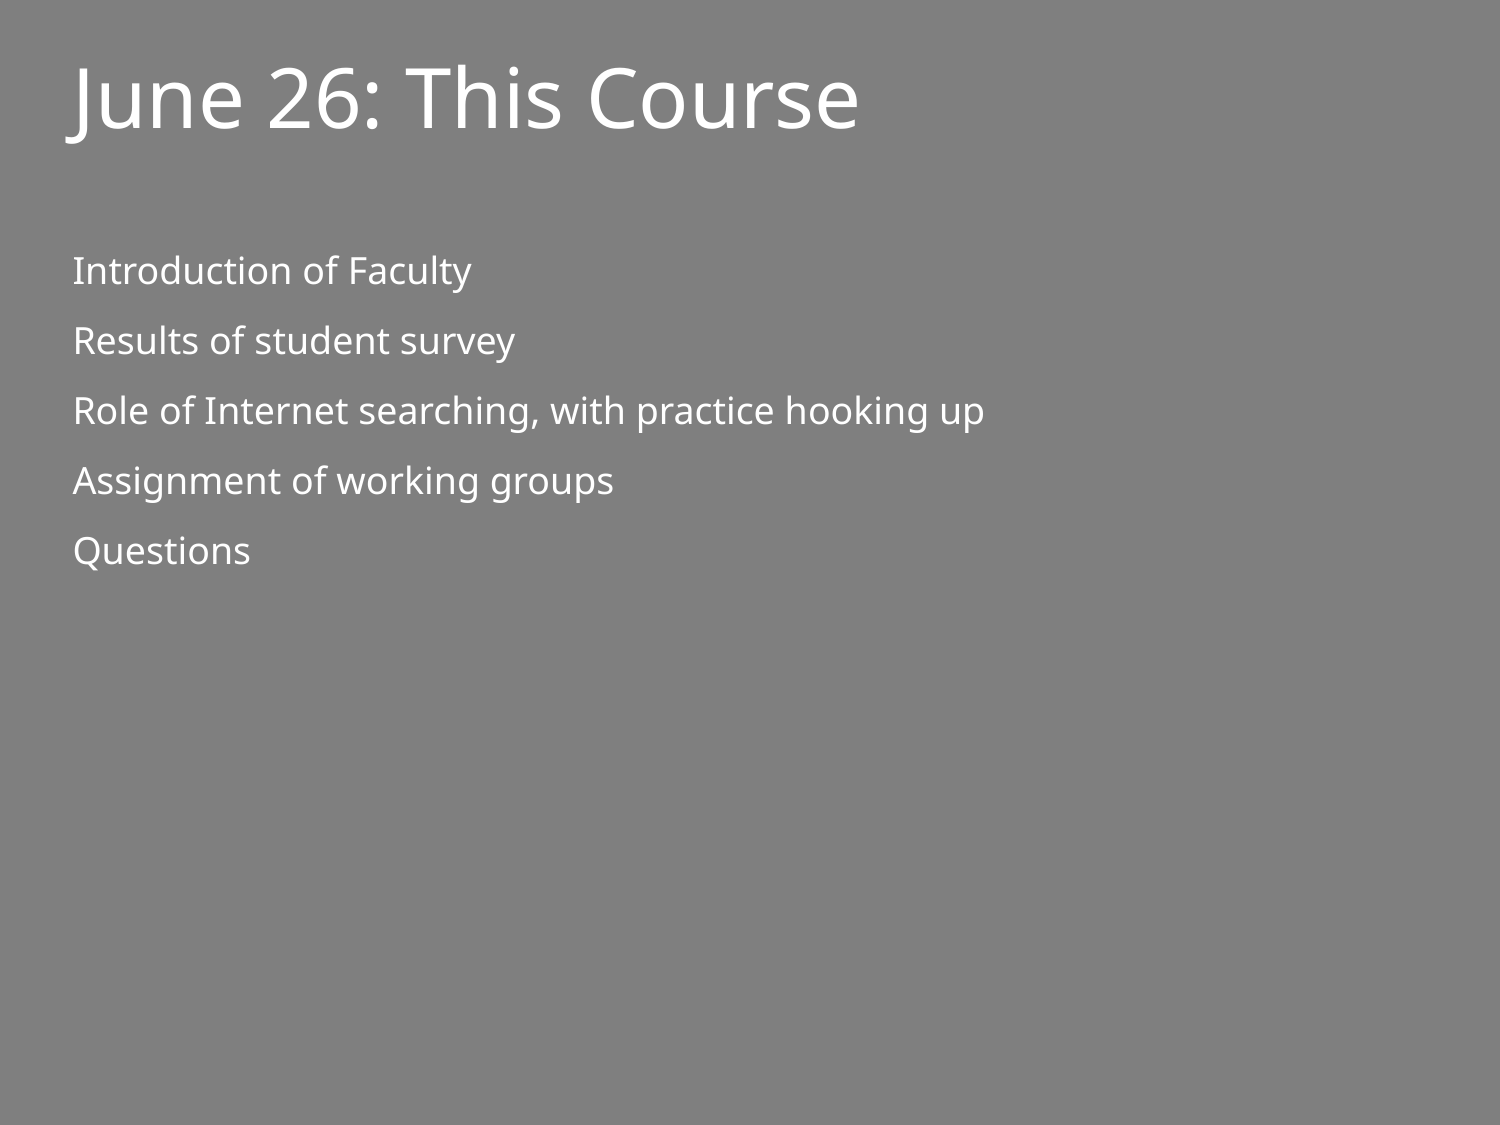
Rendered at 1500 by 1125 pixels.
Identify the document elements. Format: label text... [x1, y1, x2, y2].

title June 26: This Course [57, 37, 1318, 213]
list Introduction of Faculty Results of student survey Role of Internet searching, with practice hooking up Assignment of working groups Questions [57, 239, 1318, 1015]
